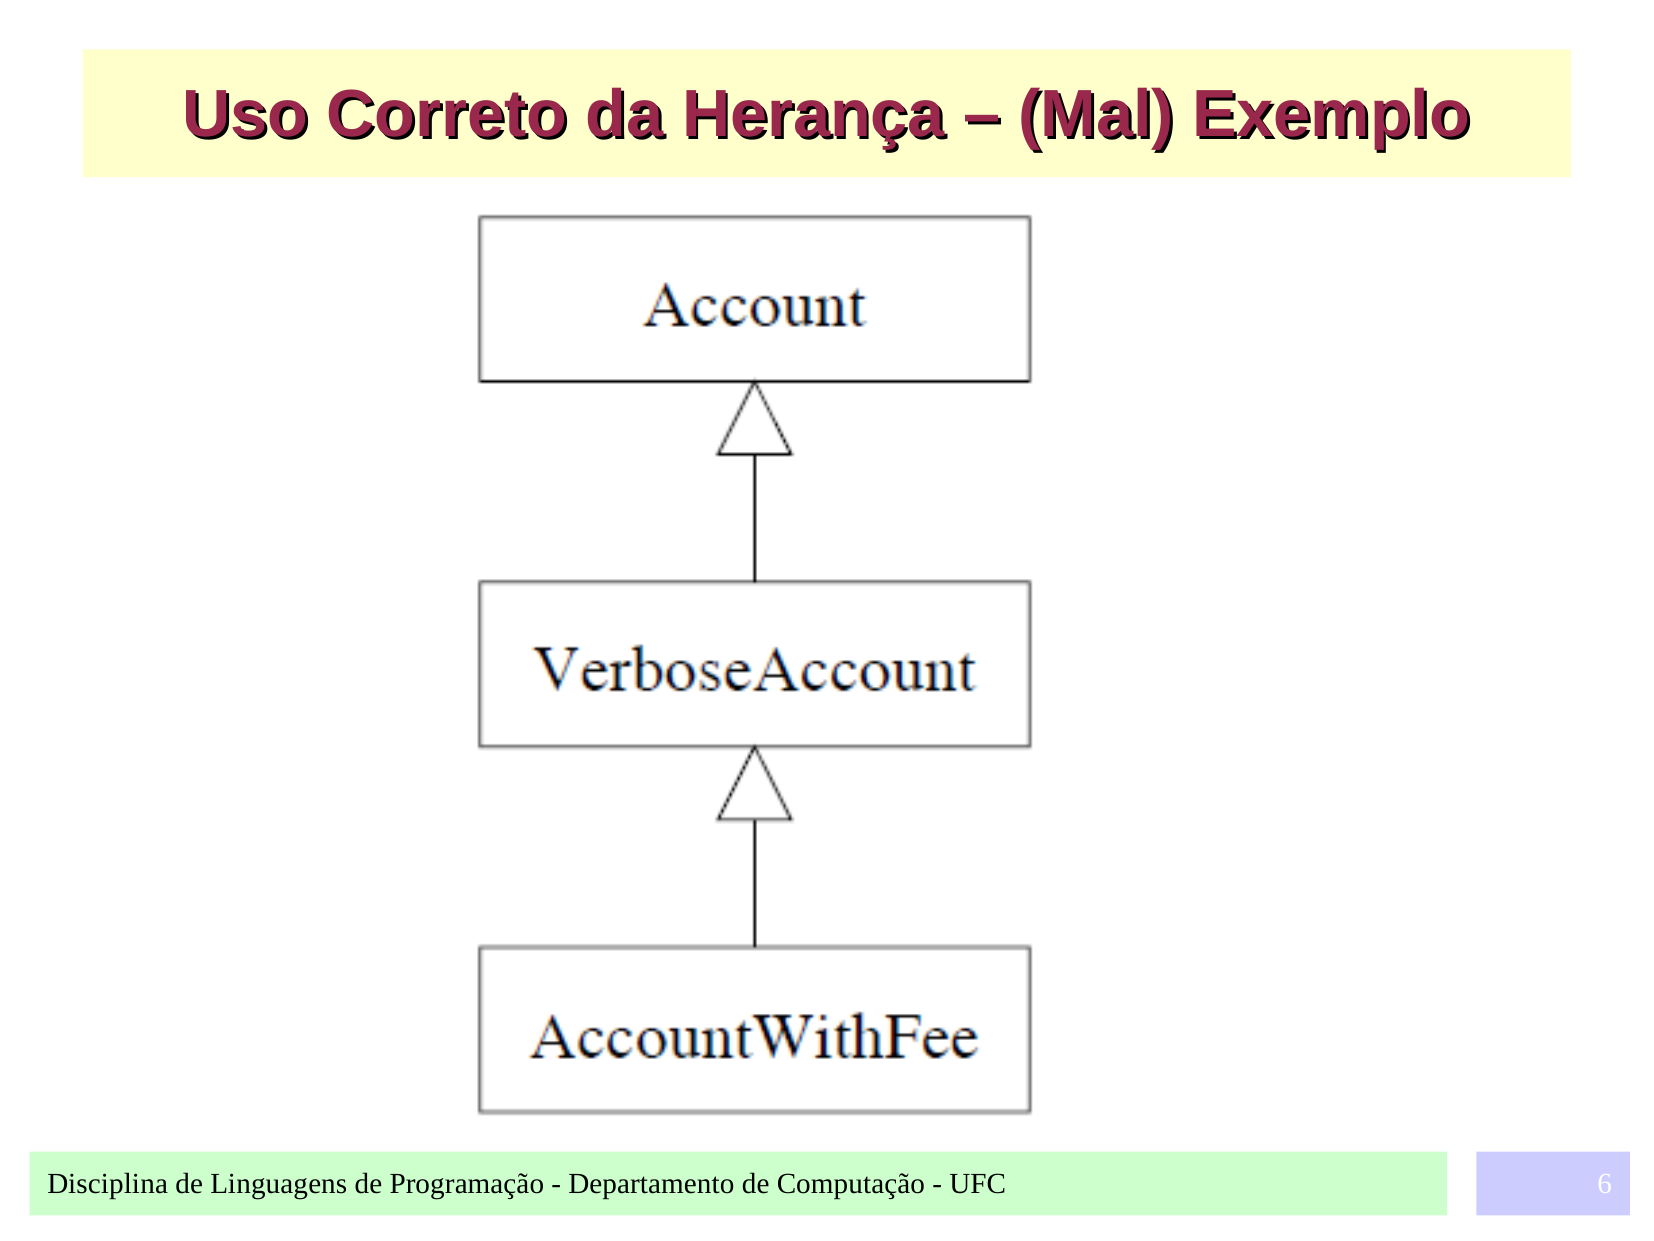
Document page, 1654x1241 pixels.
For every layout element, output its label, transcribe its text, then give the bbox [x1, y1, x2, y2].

picture [460, 200, 1081, 1121]
title Uso Correto da Herança – (Mal) Exemplo [82, 49, 1571, 178]
